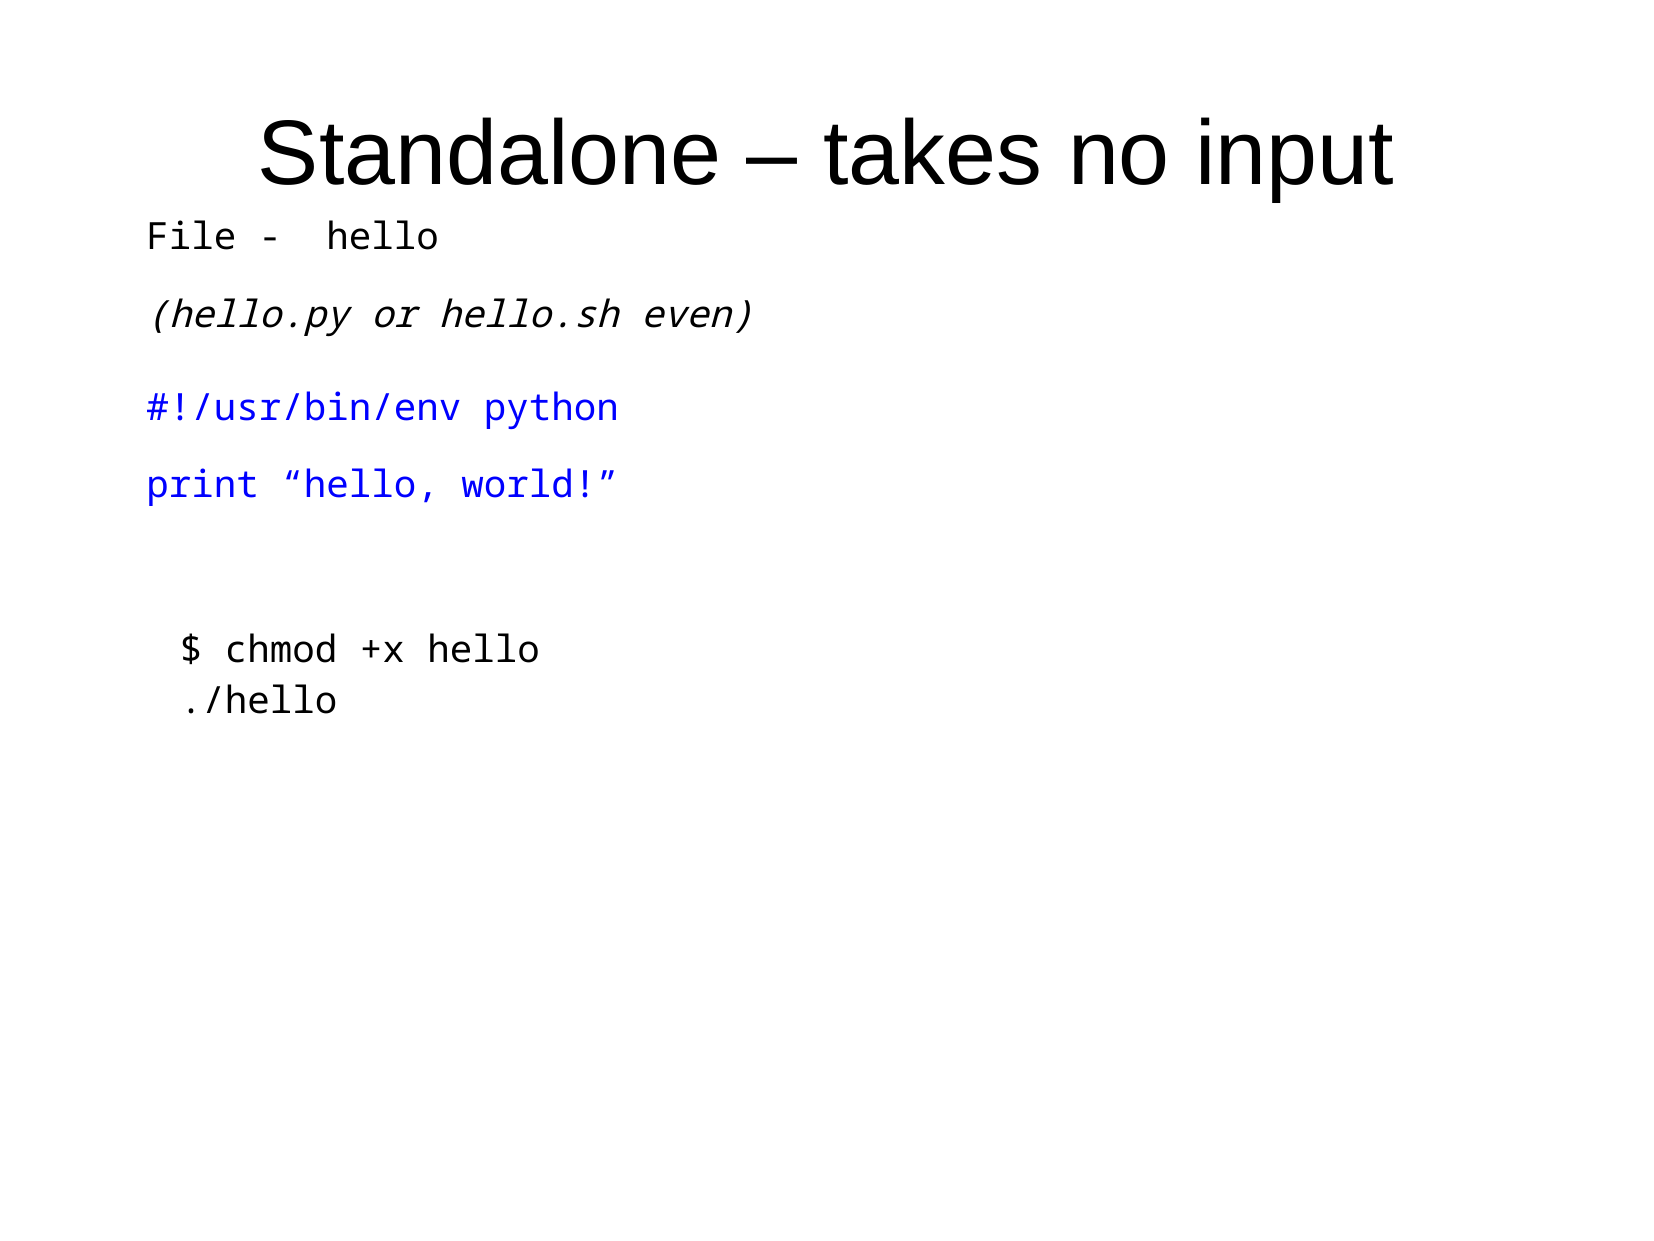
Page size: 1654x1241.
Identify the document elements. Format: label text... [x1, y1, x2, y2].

list File - hello (hello.py or hello.sh even) [82, 210, 1538, 340]
title Standalone – takes no input [82, 49, 1571, 257]
text_box $ chmod +x hello ./hello [165, 615, 931, 717]
list #!/usr/bin/env python print “hello, world!” [82, 380, 1538, 511]
